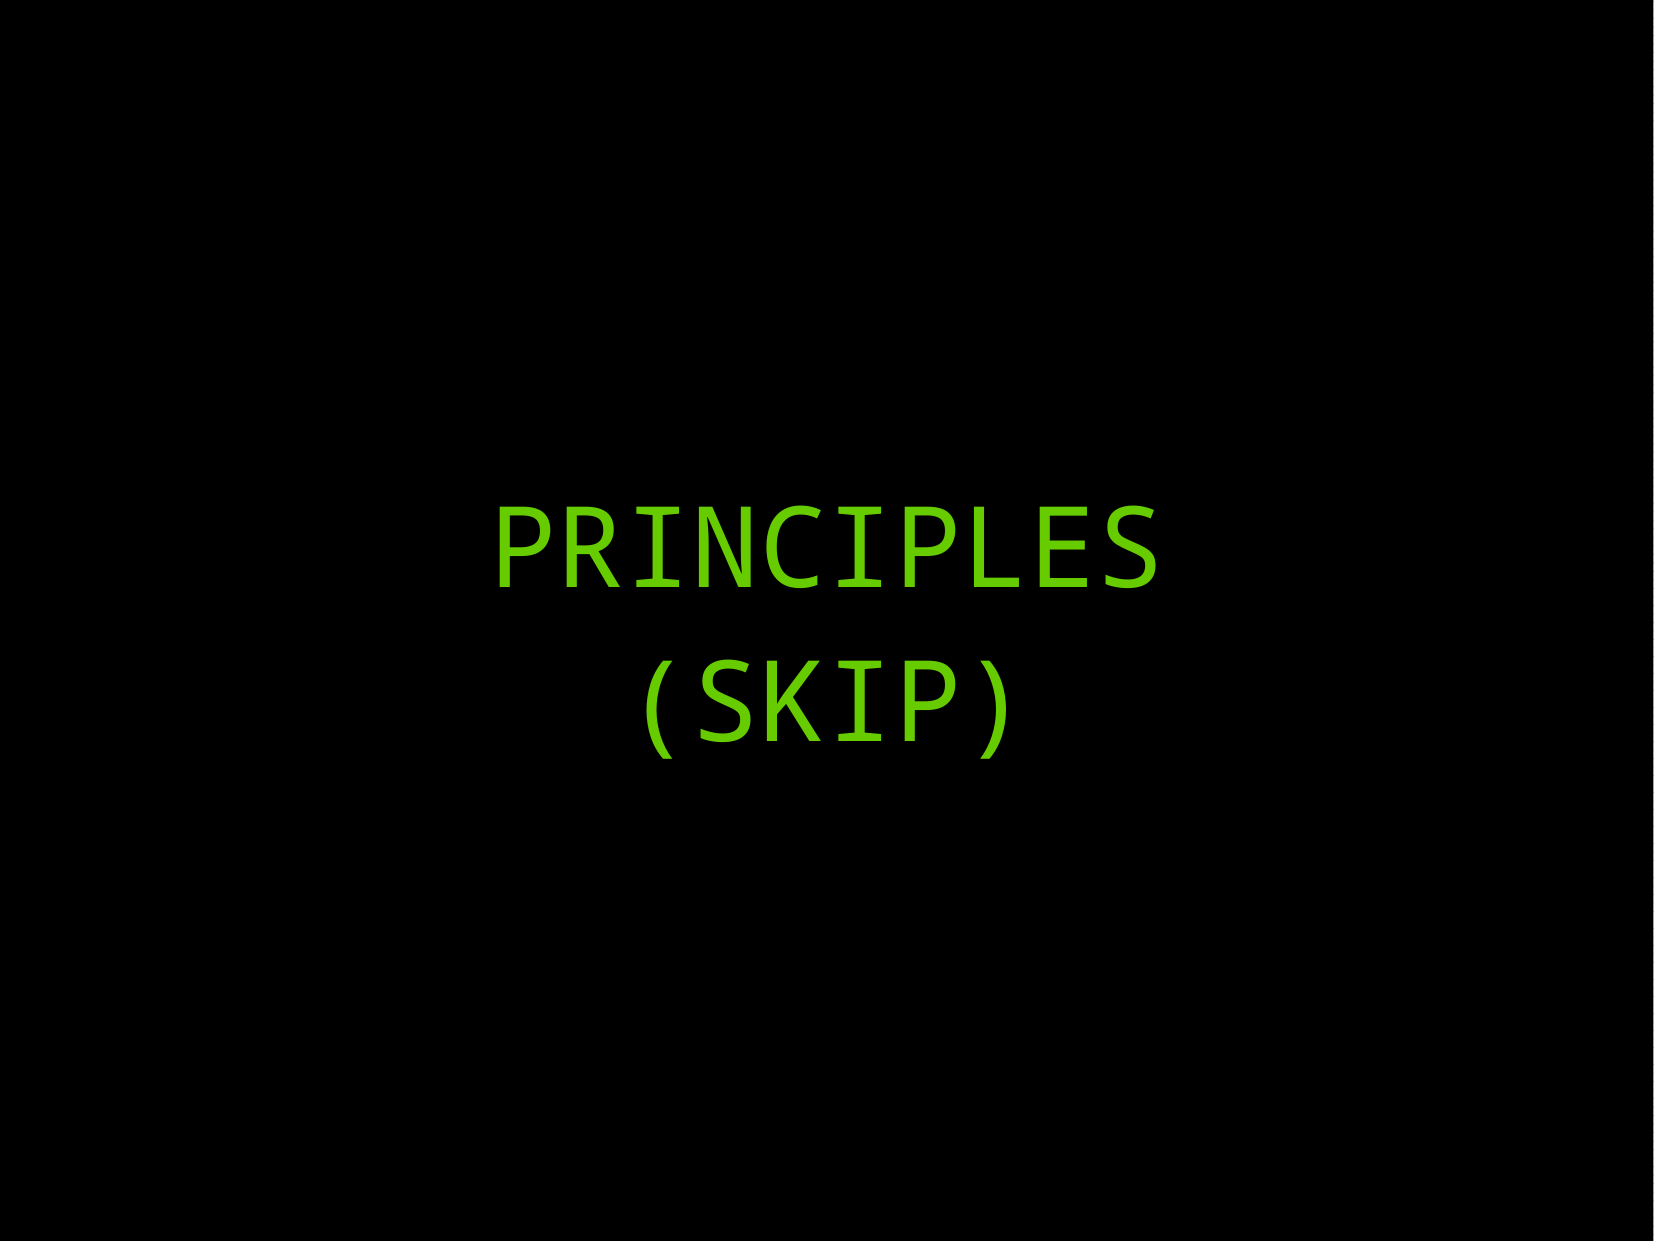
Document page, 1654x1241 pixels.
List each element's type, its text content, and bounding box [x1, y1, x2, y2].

title PRINCIPLES (SKIP) [0, 0, 1654, 1241]
